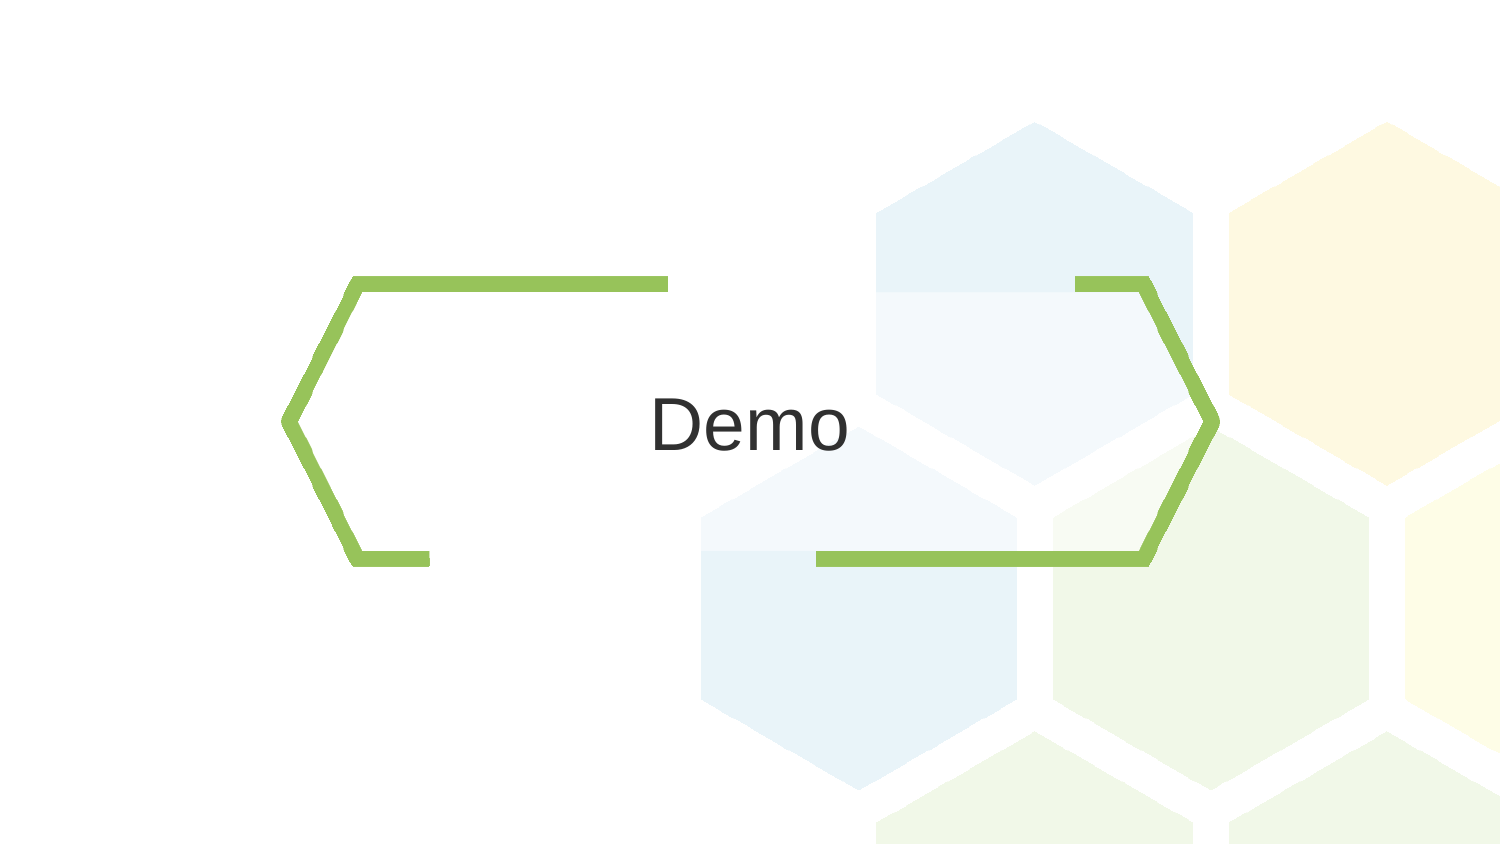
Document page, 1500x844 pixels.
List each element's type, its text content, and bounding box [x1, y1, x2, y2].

picture [0, 0, 1500, 844]
title Demo [51, 358, 1449, 481]
